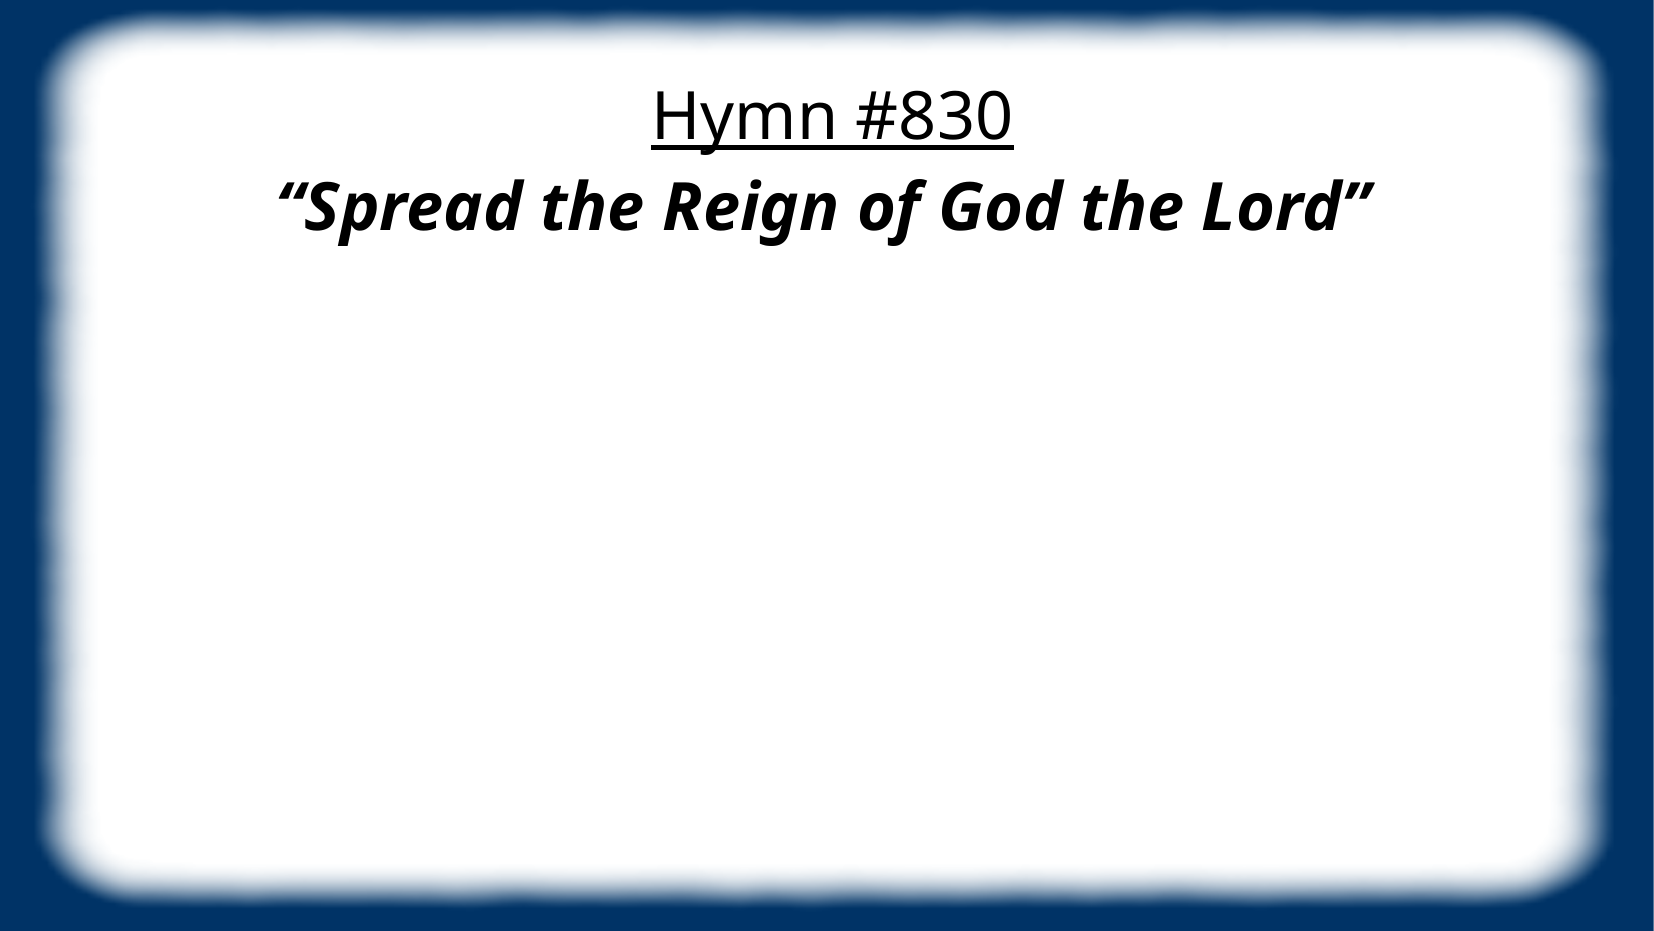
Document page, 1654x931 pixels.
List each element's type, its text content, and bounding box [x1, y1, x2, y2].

picture [0, 0, 1654, 931]
text_box Hymn #830 “Spread the Reign of God the Lord” [75, 61, 1591, 254]
